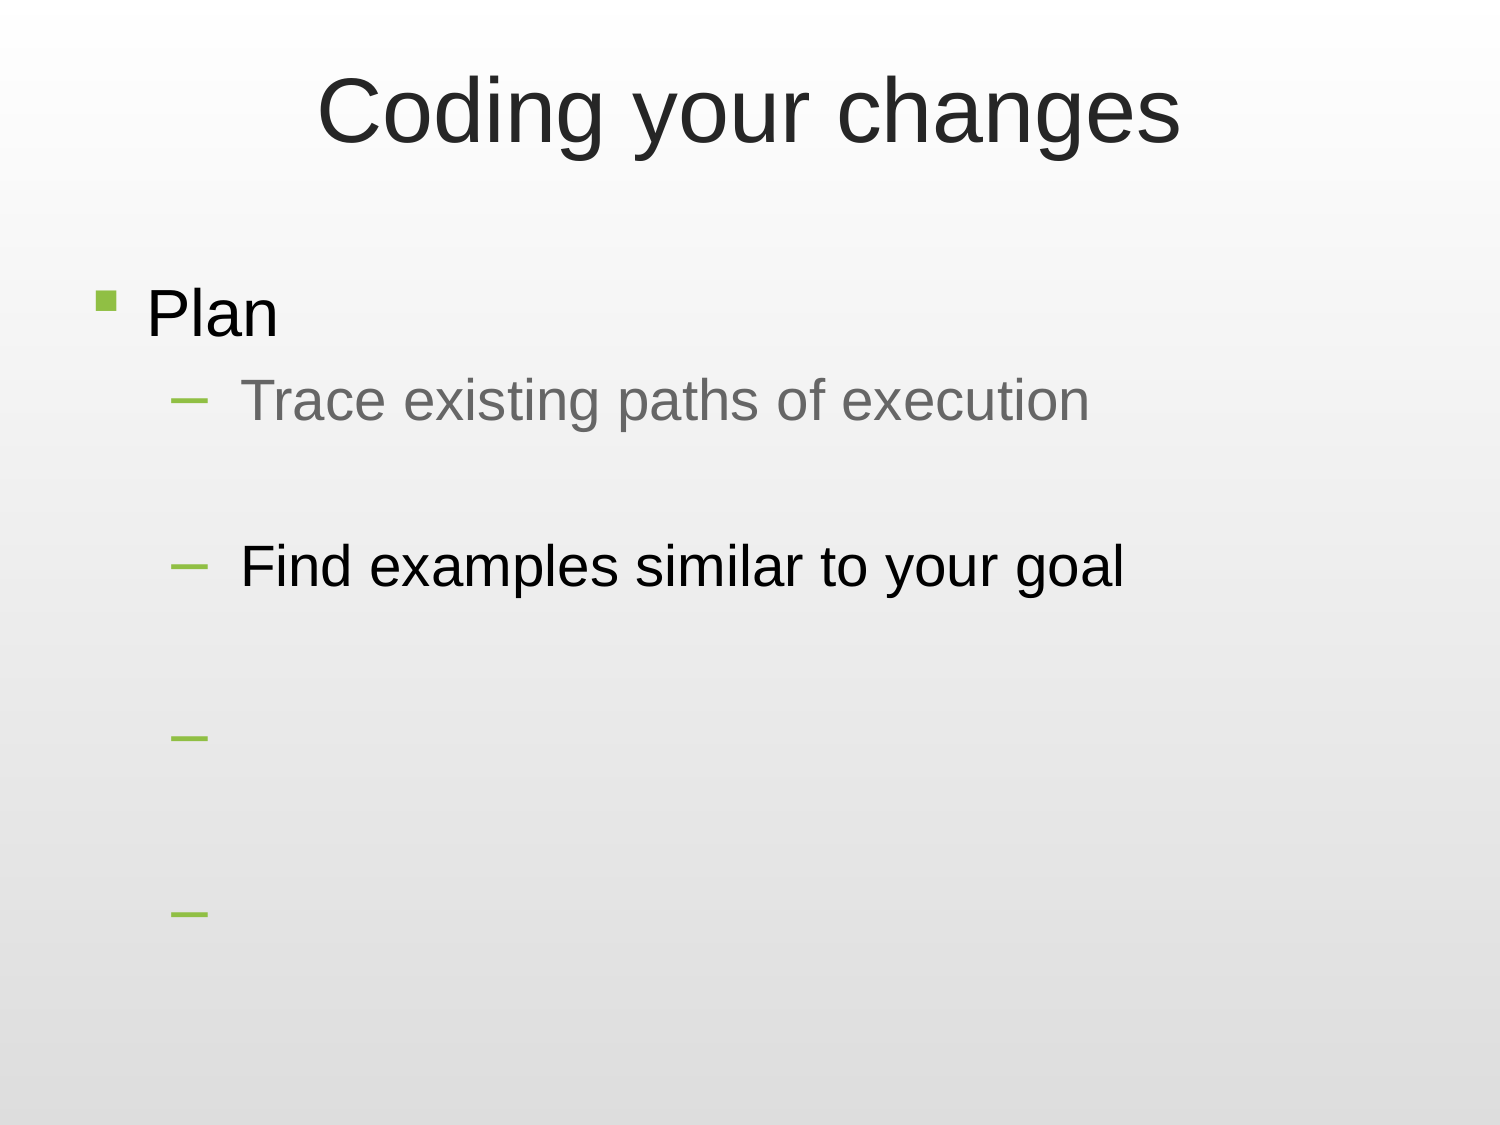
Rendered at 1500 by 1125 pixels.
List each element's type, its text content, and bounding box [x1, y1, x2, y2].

title Coding your changes [75, 19, 1425, 191]
list Plan Trace existing paths of execution Find examples similar to your goal [75, 262, 1425, 1005]
